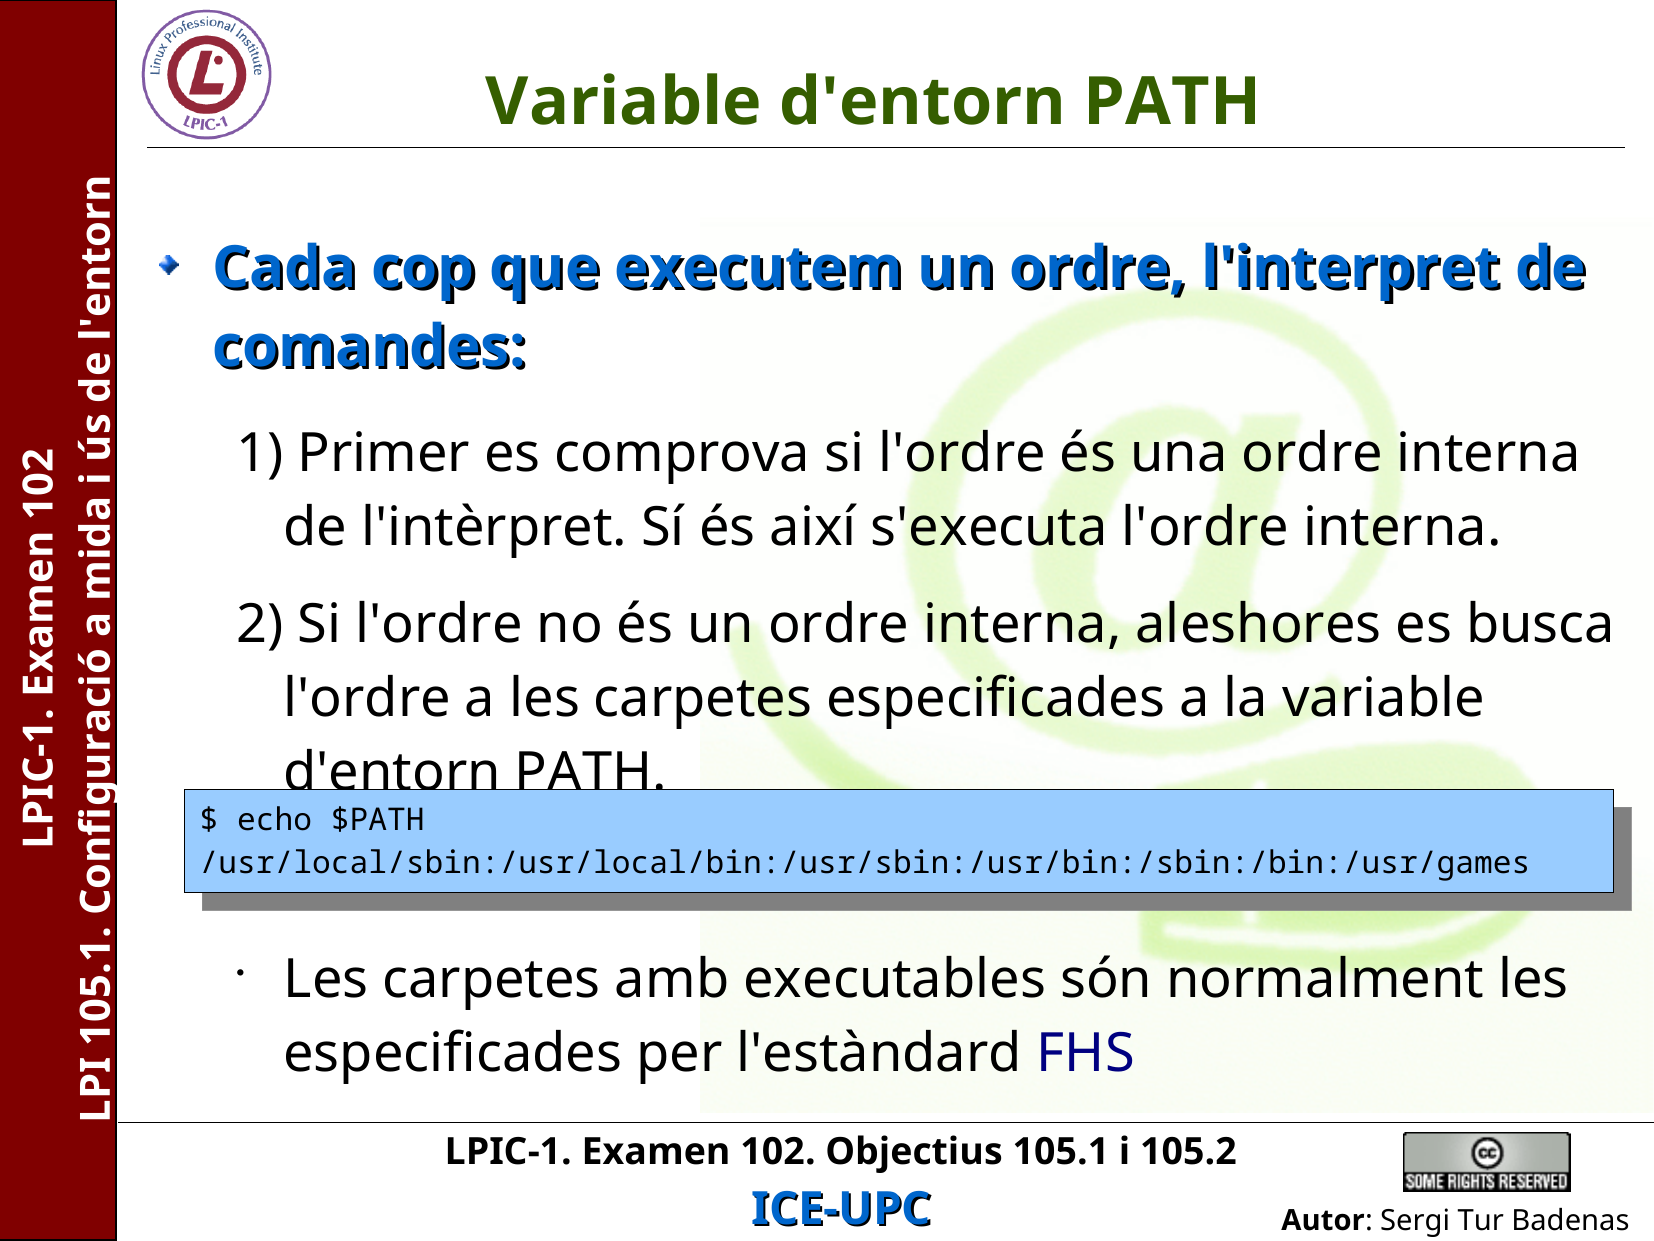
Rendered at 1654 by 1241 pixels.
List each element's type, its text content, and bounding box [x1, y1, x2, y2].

picture [910, 1061, 926, 1068]
picture [700, 217, 1654, 1113]
picture [942, 1061, 956, 1068]
title Variable d'entorn PATH [129, 49, 1619, 148]
list Cada cop que executem un ordre, l'interpret de comandes: Primer es comprova si l'ordre és una ordre interna de l'intèrpret. Sí és així s'executa l'ordre interna. Si l'ordre no és un ordre interna, aleshores es busca l'ordre a les carpetes especificades a la variable d'entorn PATH. Les carpetes amb executables són normalment les especificades per l'estàndard FHS [141, 225, 1630, 1061]
picture [996, 1061, 1012, 1068]
text_box $ echo $PATH /usr/local/sbin:/usr/local/bin:/usr/sbin:/usr/bin:/sbin:/bin:/usr/games [184, 789, 1614, 893]
picture [845, 1061, 859, 1068]
picture [135, 5, 277, 49]
picture [1403, 1132, 1571, 1192]
